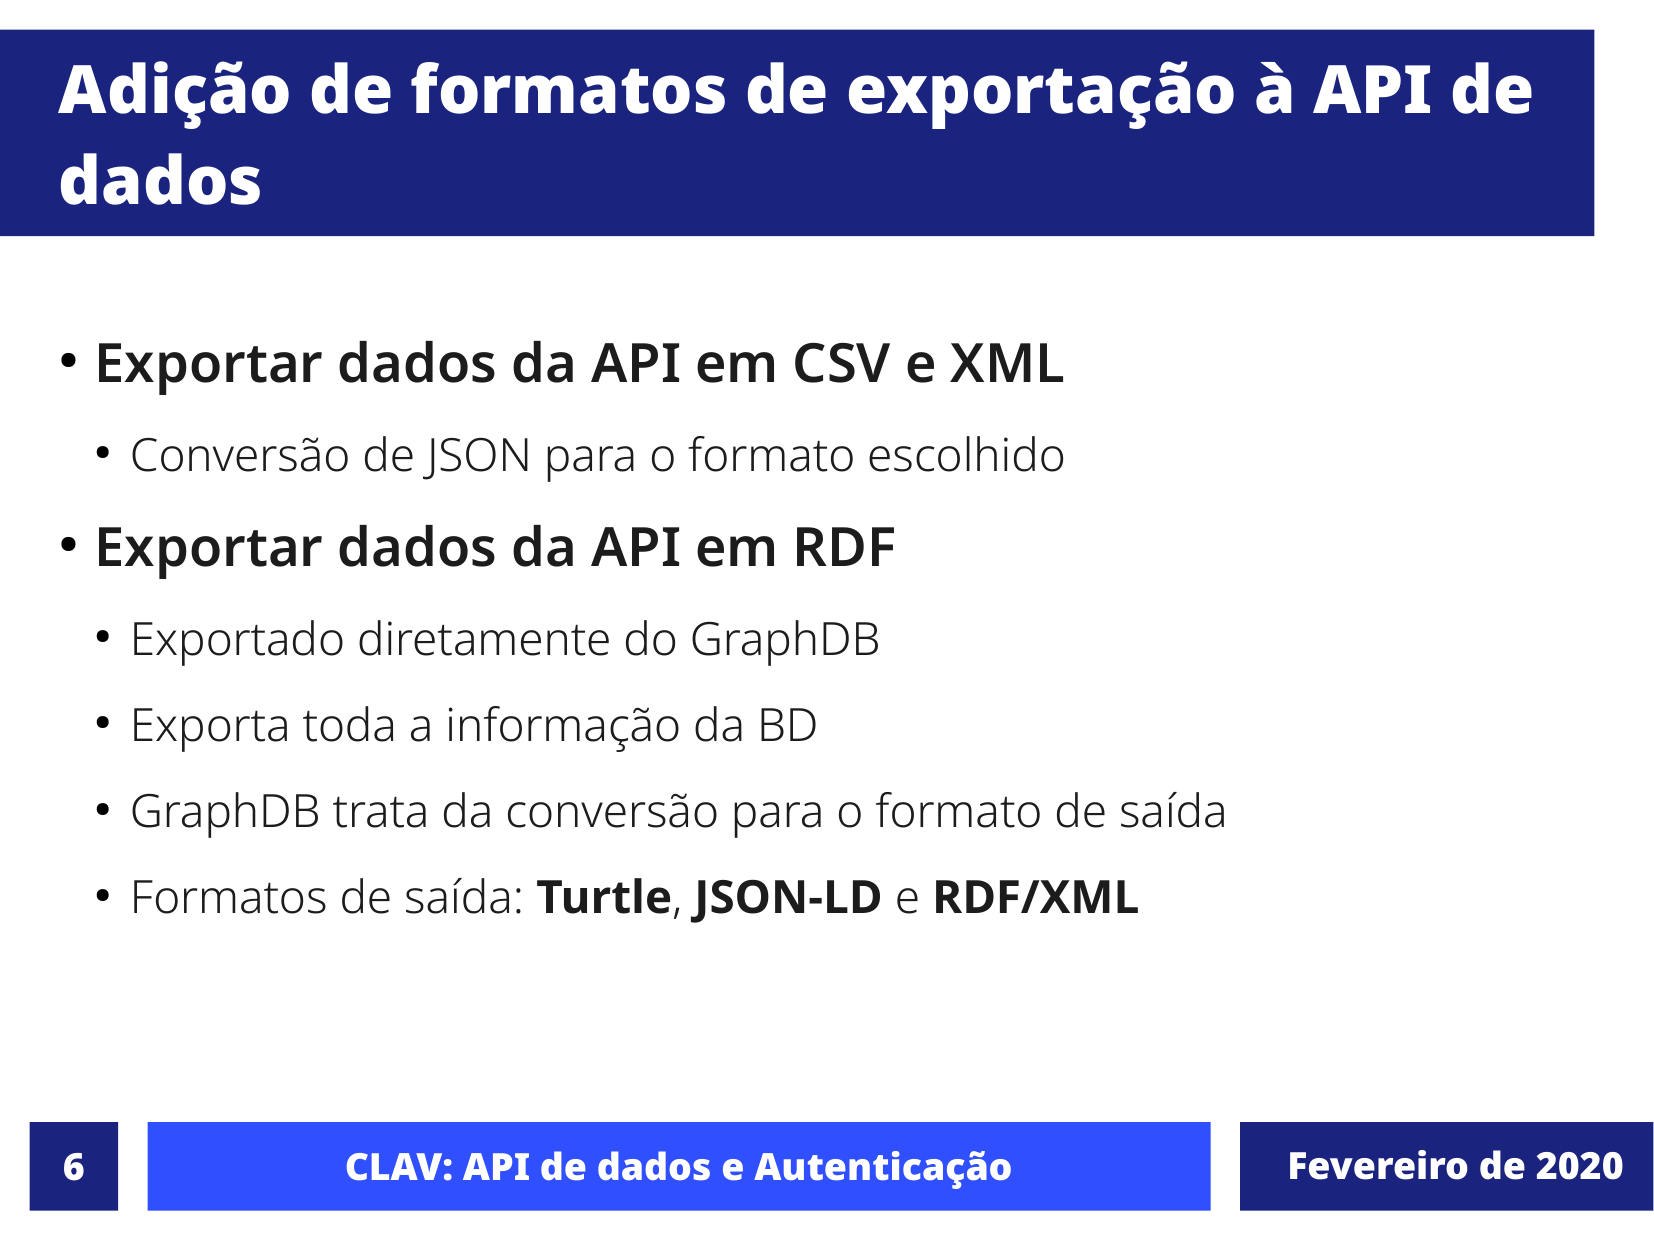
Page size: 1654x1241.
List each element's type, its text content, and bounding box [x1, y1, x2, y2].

title Adição de formatos de exportação à API de dados [59, 59, 1595, 207]
list Exportar dados da API em CSV e XML Conversão de JSON para o formato escolhido Exportar dados da API em RDF Exportado diretamente do GraphDB Exporta toda a informação da BD GraphDB trata da conversão para o formato de saída Formatos de saída: Turtle, JSON-LD e RDF/XML [59, 324, 1565, 1093]
